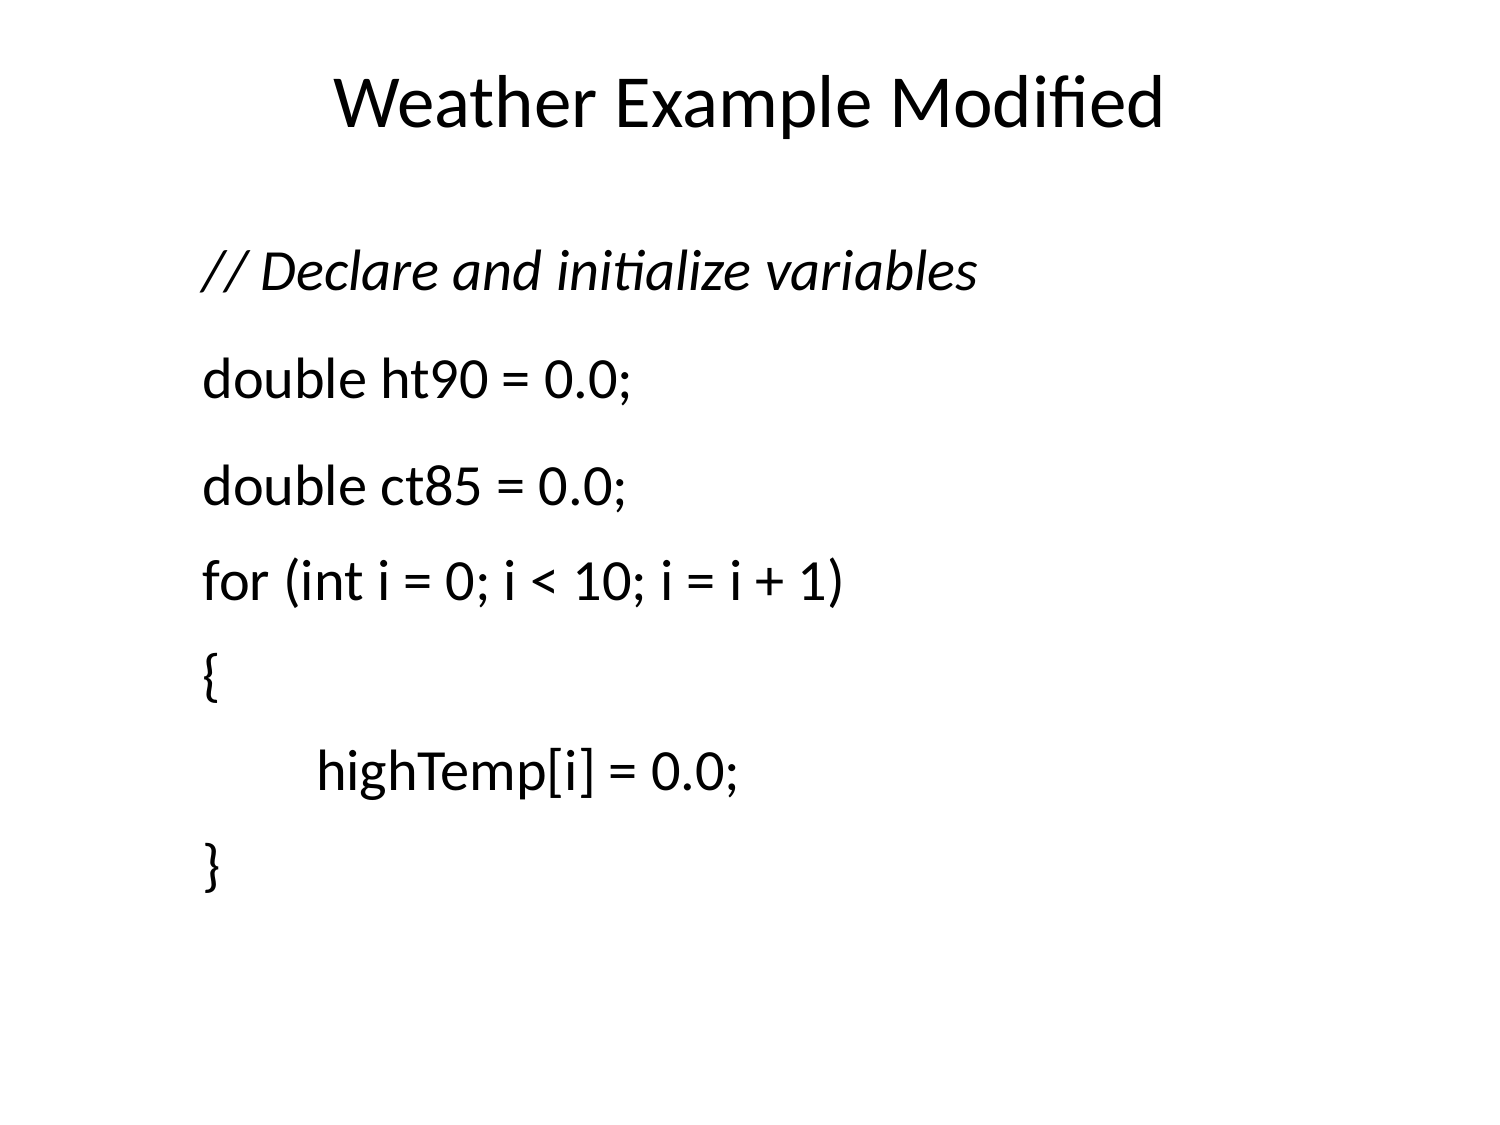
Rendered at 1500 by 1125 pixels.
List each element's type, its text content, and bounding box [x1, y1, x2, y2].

list // Declare and initialize variables double ht90 = 0.0; double ct85 = 0.0; for (int i = 0; i < 10; i = i + 1) { highTemp[i] = 0.0; } [75, 224, 1425, 968]
title Weather Example Modified [75, 45, 1425, 224]
